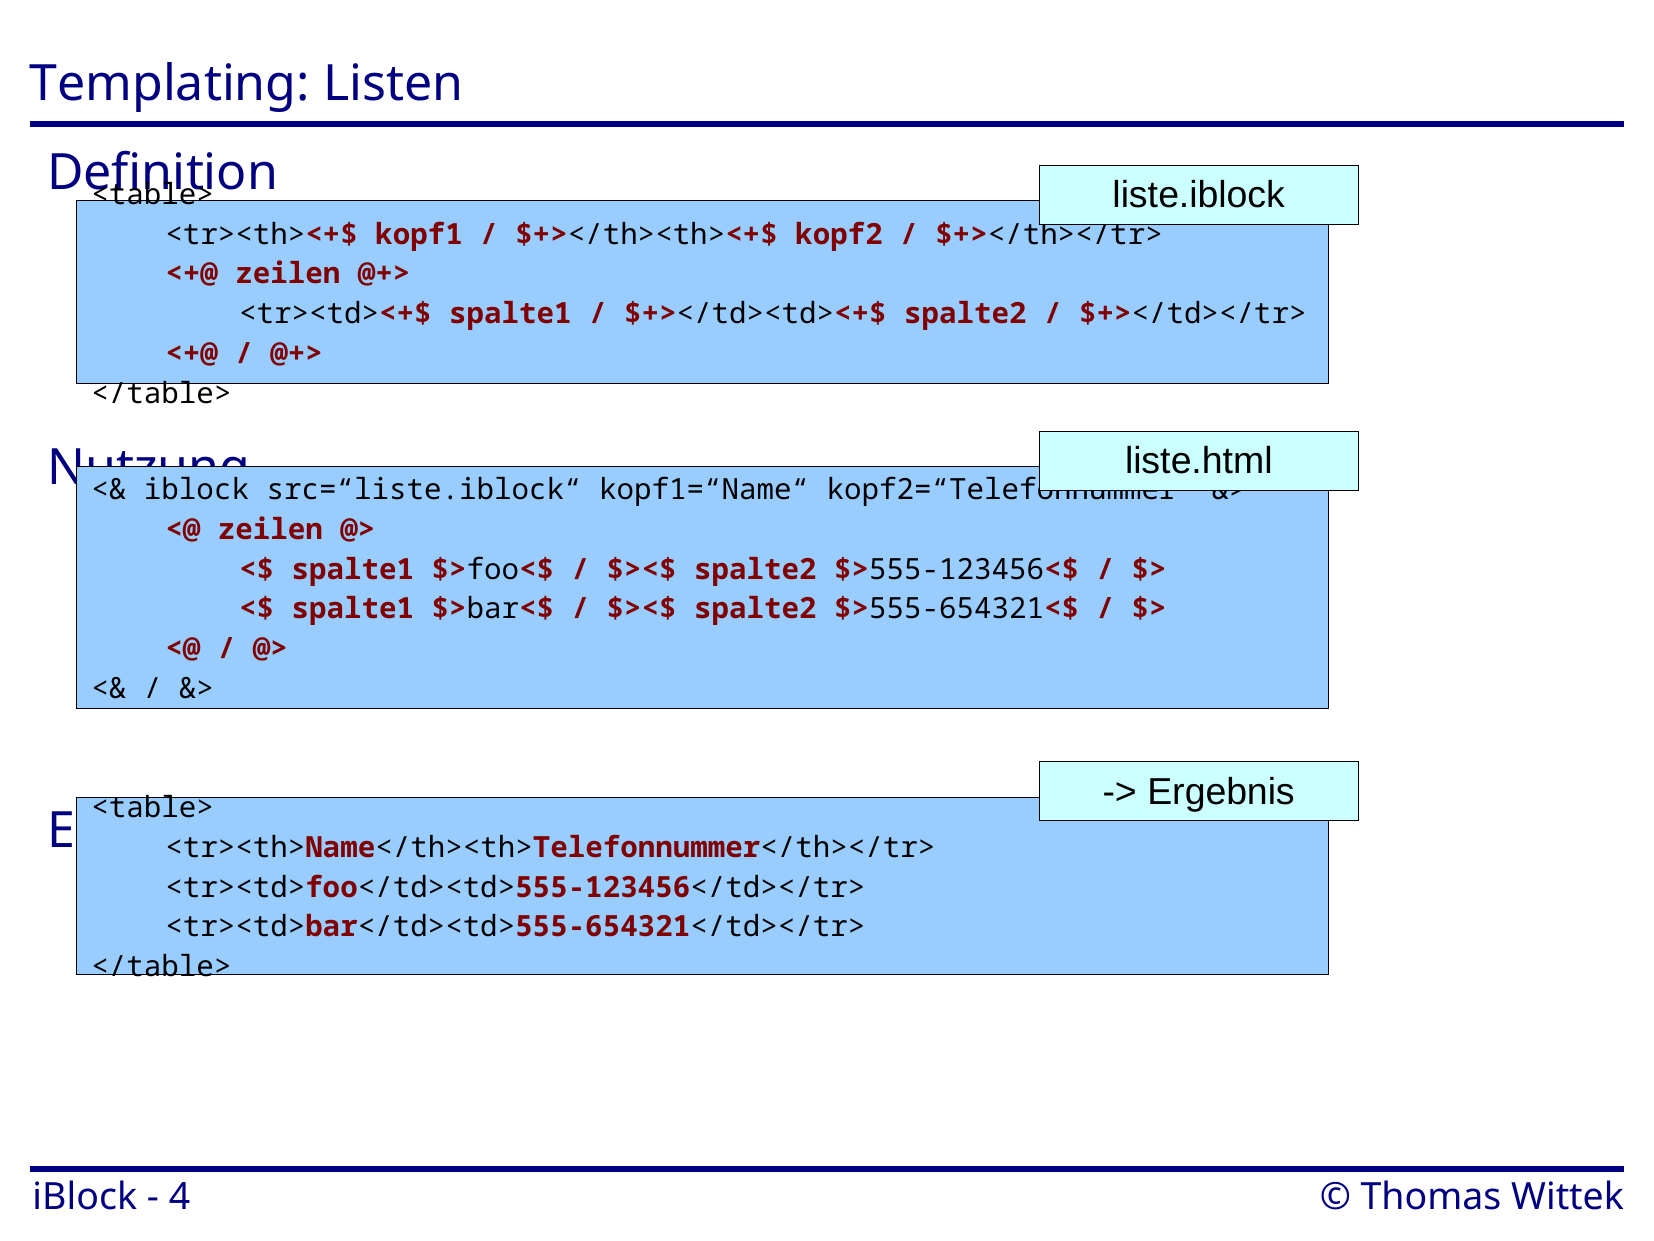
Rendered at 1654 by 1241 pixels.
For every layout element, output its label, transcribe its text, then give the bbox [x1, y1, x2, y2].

text_box <table> <tr><th><+$ kopf1 / $+></th><th><+$ kopf2 / $+></th></tr> <+@ zeilen @+> <tr><td><+$ spalte1 / $+></td><td><+$ spalte2 / $+></td></tr> <+@ / @+> </table> [76, 200, 1329, 384]
text_box liste.html [1039, 431, 1359, 491]
text_box liste.iblock [1039, 165, 1359, 225]
text_box <table> <tr><th>Name</th><th>Telefonnummer</th></tr> <tr><td>foo</td><td>555-123456</td></tr> <tr><td>bar</td><td>555-654321</td></tr> </table> [76, 797, 1329, 975]
text_box -> Ergebnis [1039, 761, 1359, 821]
text_box <& iblock src=“liste.iblock“ kopf1=“Name“ kopf2=“Telefonnummer“ &> <@ zeilen @> <$ spalte1 $>foo<$ / $><$ spalte2 $>555-123456<$ / $> <$ spalte1 $>bar<$ / $><$ spalte2 $>555-654321<$ / $> <@ / @> <& / &> [76, 466, 1329, 709]
